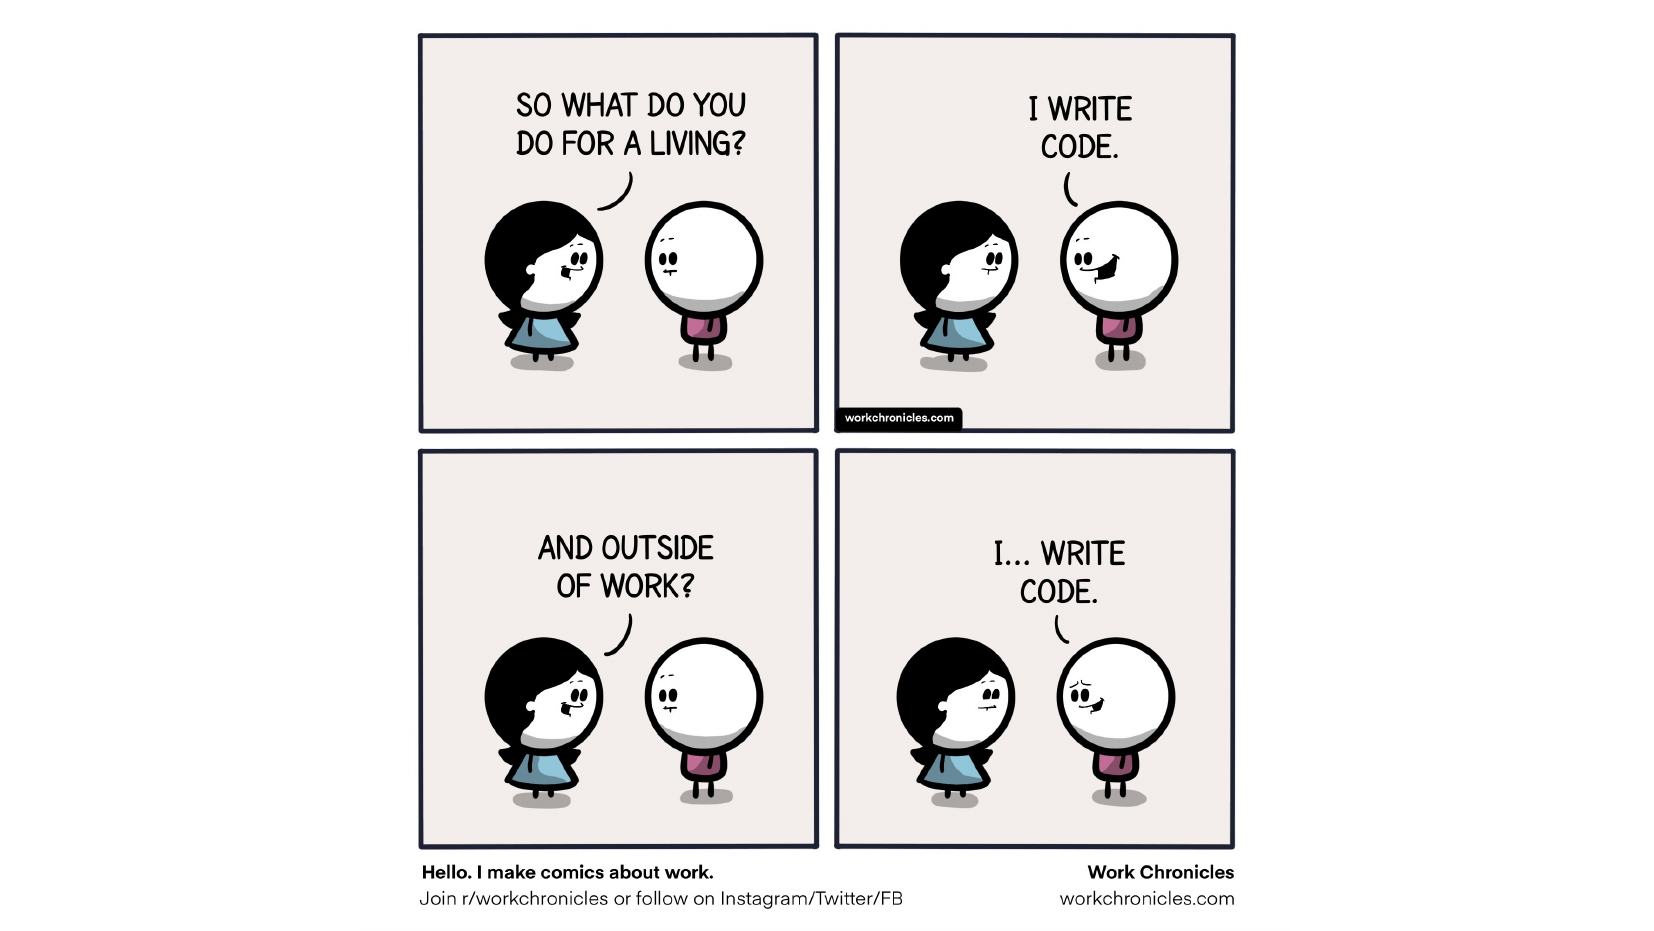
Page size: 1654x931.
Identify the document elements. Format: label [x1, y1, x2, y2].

picture [361, 0, 1292, 931]
